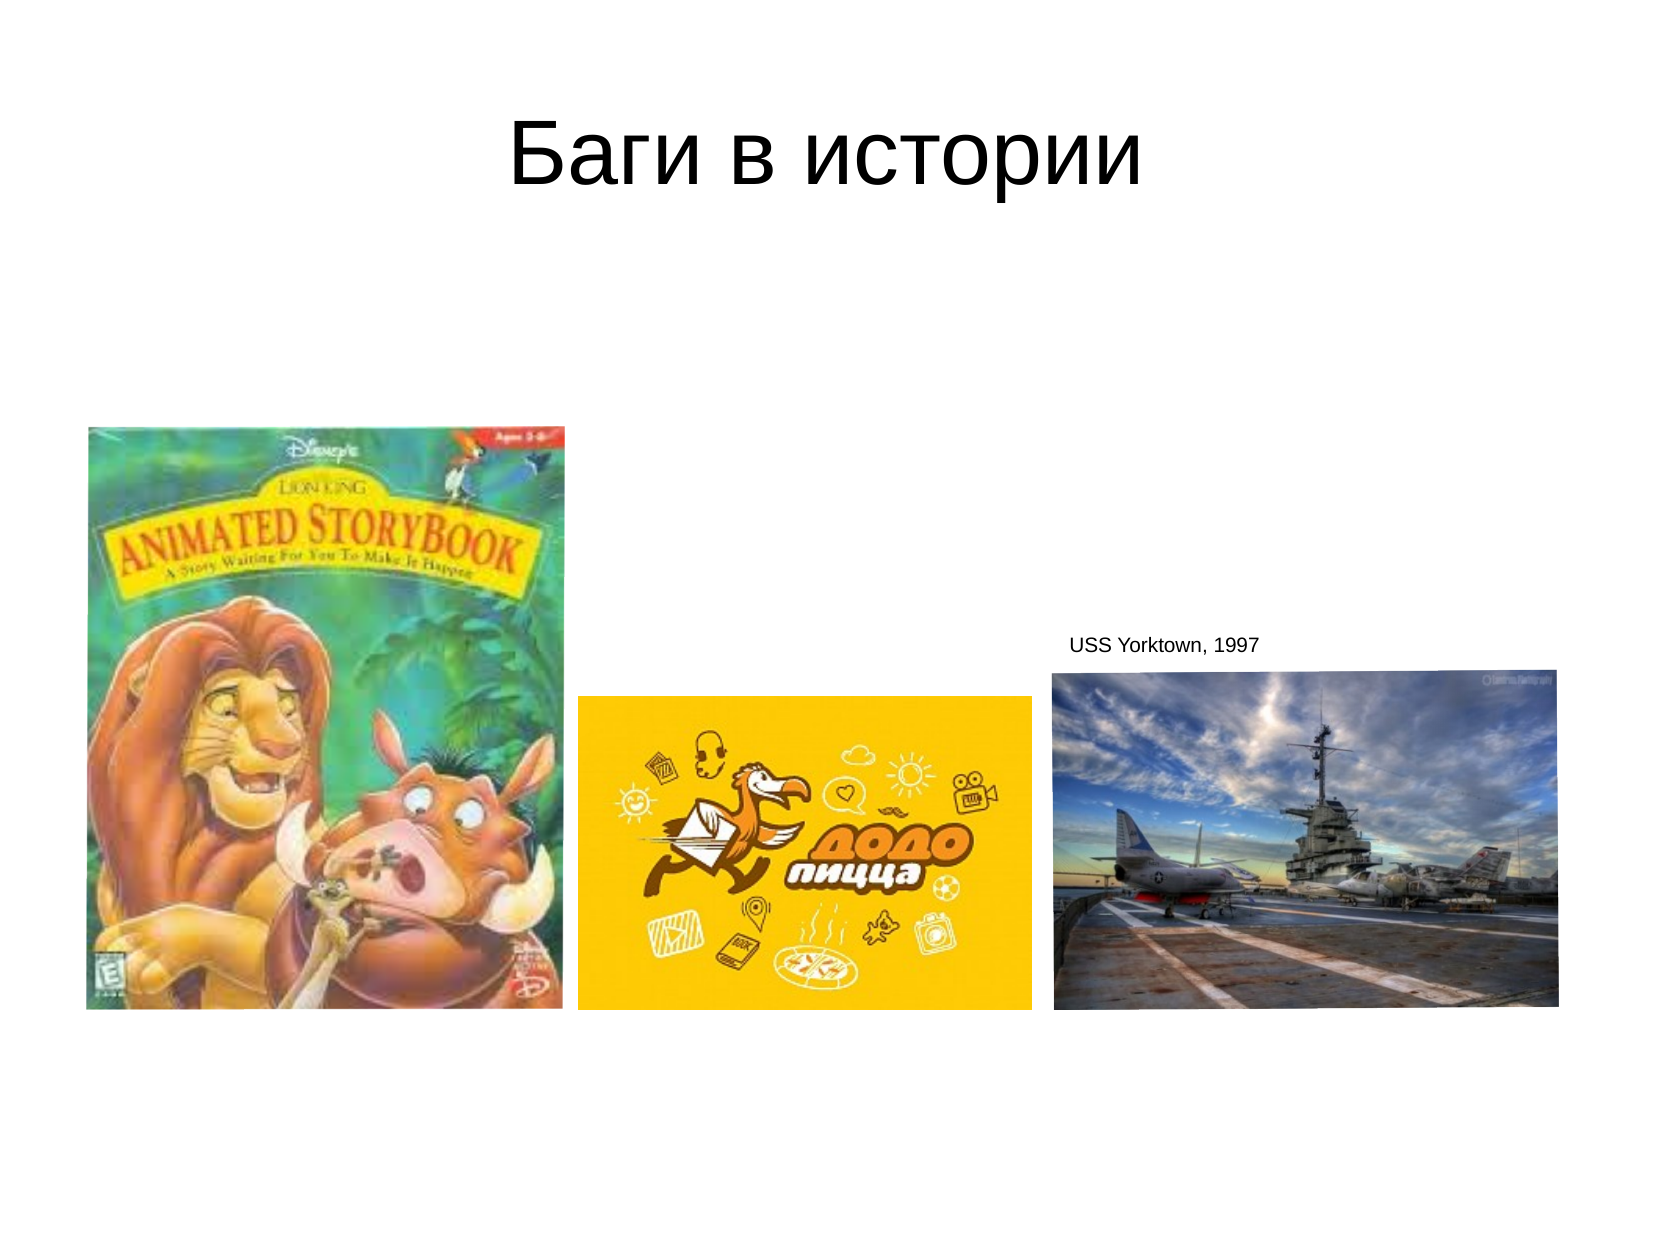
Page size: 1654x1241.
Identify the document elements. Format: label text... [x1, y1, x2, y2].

title Баги в истории [82, 49, 1571, 257]
picture [578, 696, 1032, 1010]
text_box USS Yorktown, 1997 [1054, 625, 1300, 670]
picture [1051, 669, 1559, 1010]
picture [85, 425, 565, 1010]
